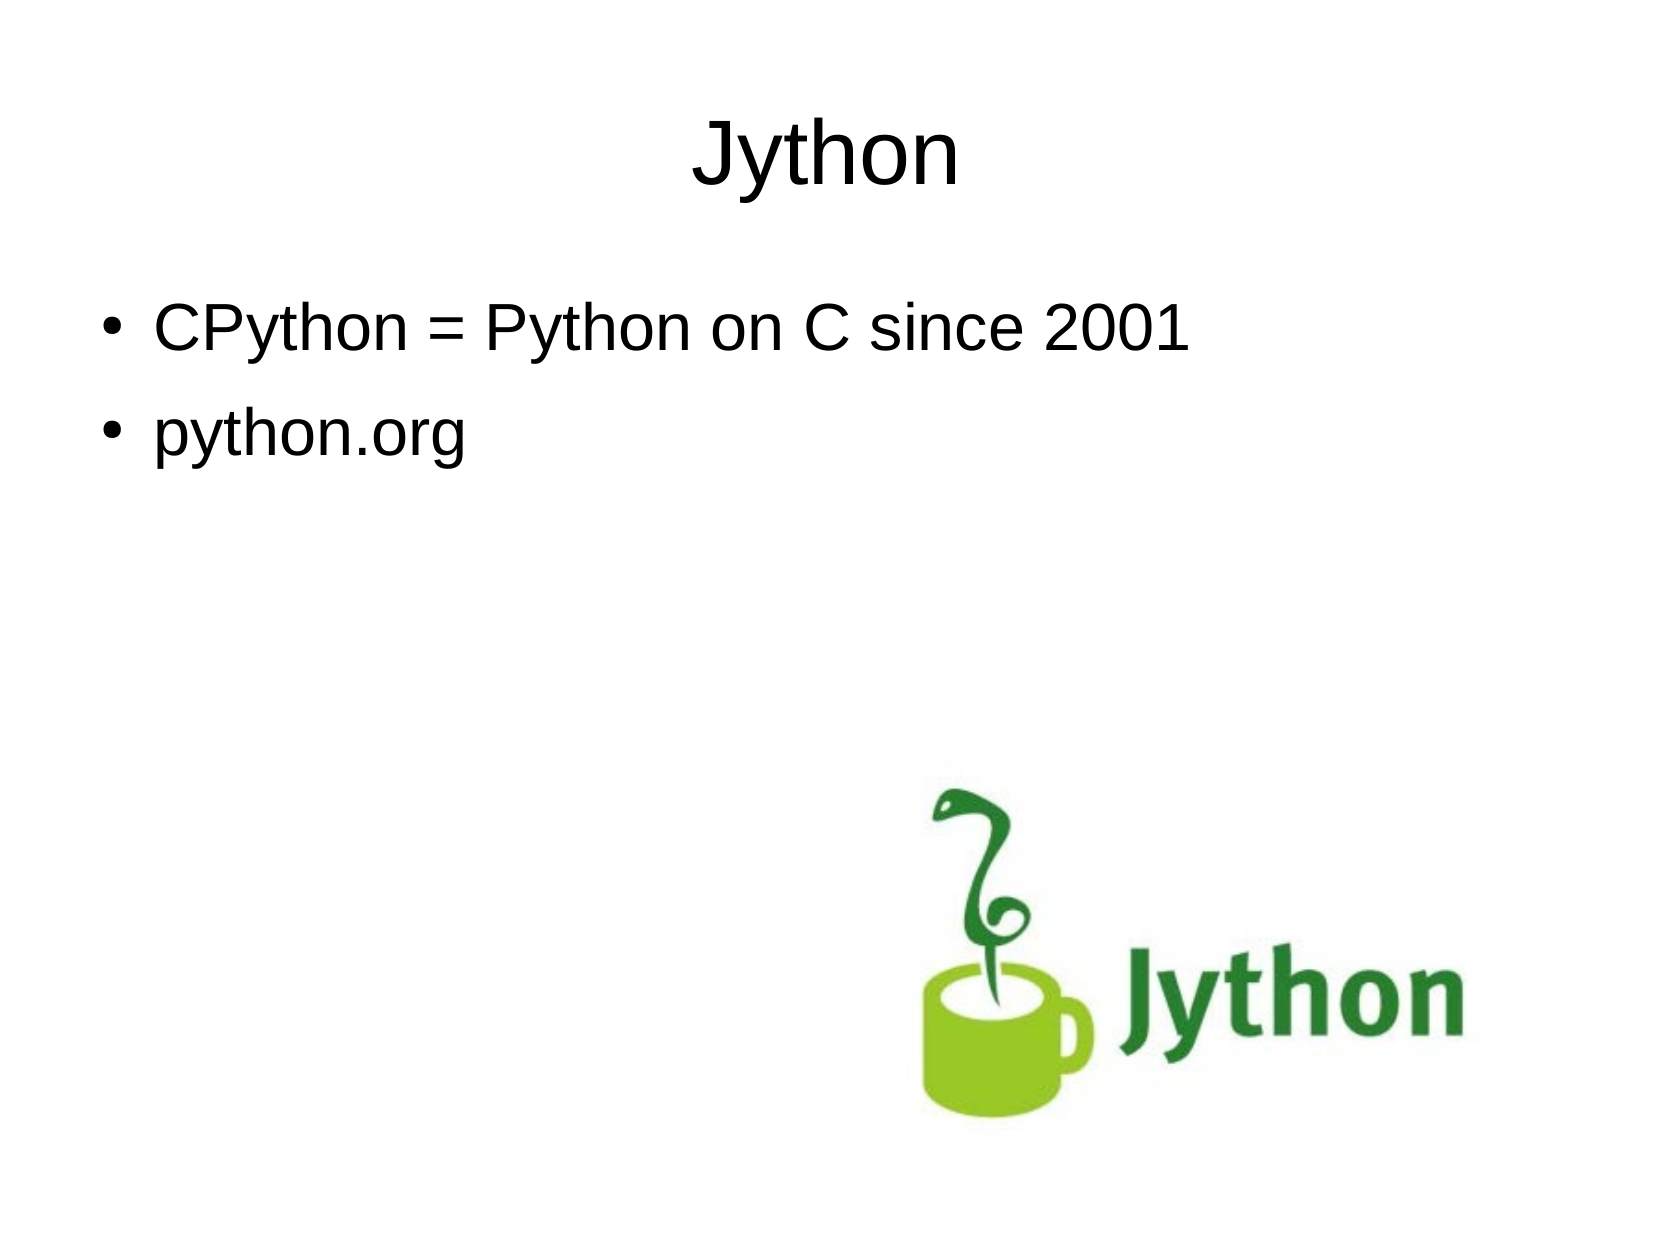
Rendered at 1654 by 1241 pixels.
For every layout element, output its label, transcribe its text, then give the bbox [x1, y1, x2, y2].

list CPython = Python on C since 2001 python.org [82, 290, 1571, 1010]
title Jython [82, 49, 1571, 257]
picture [847, 732, 1548, 1158]
